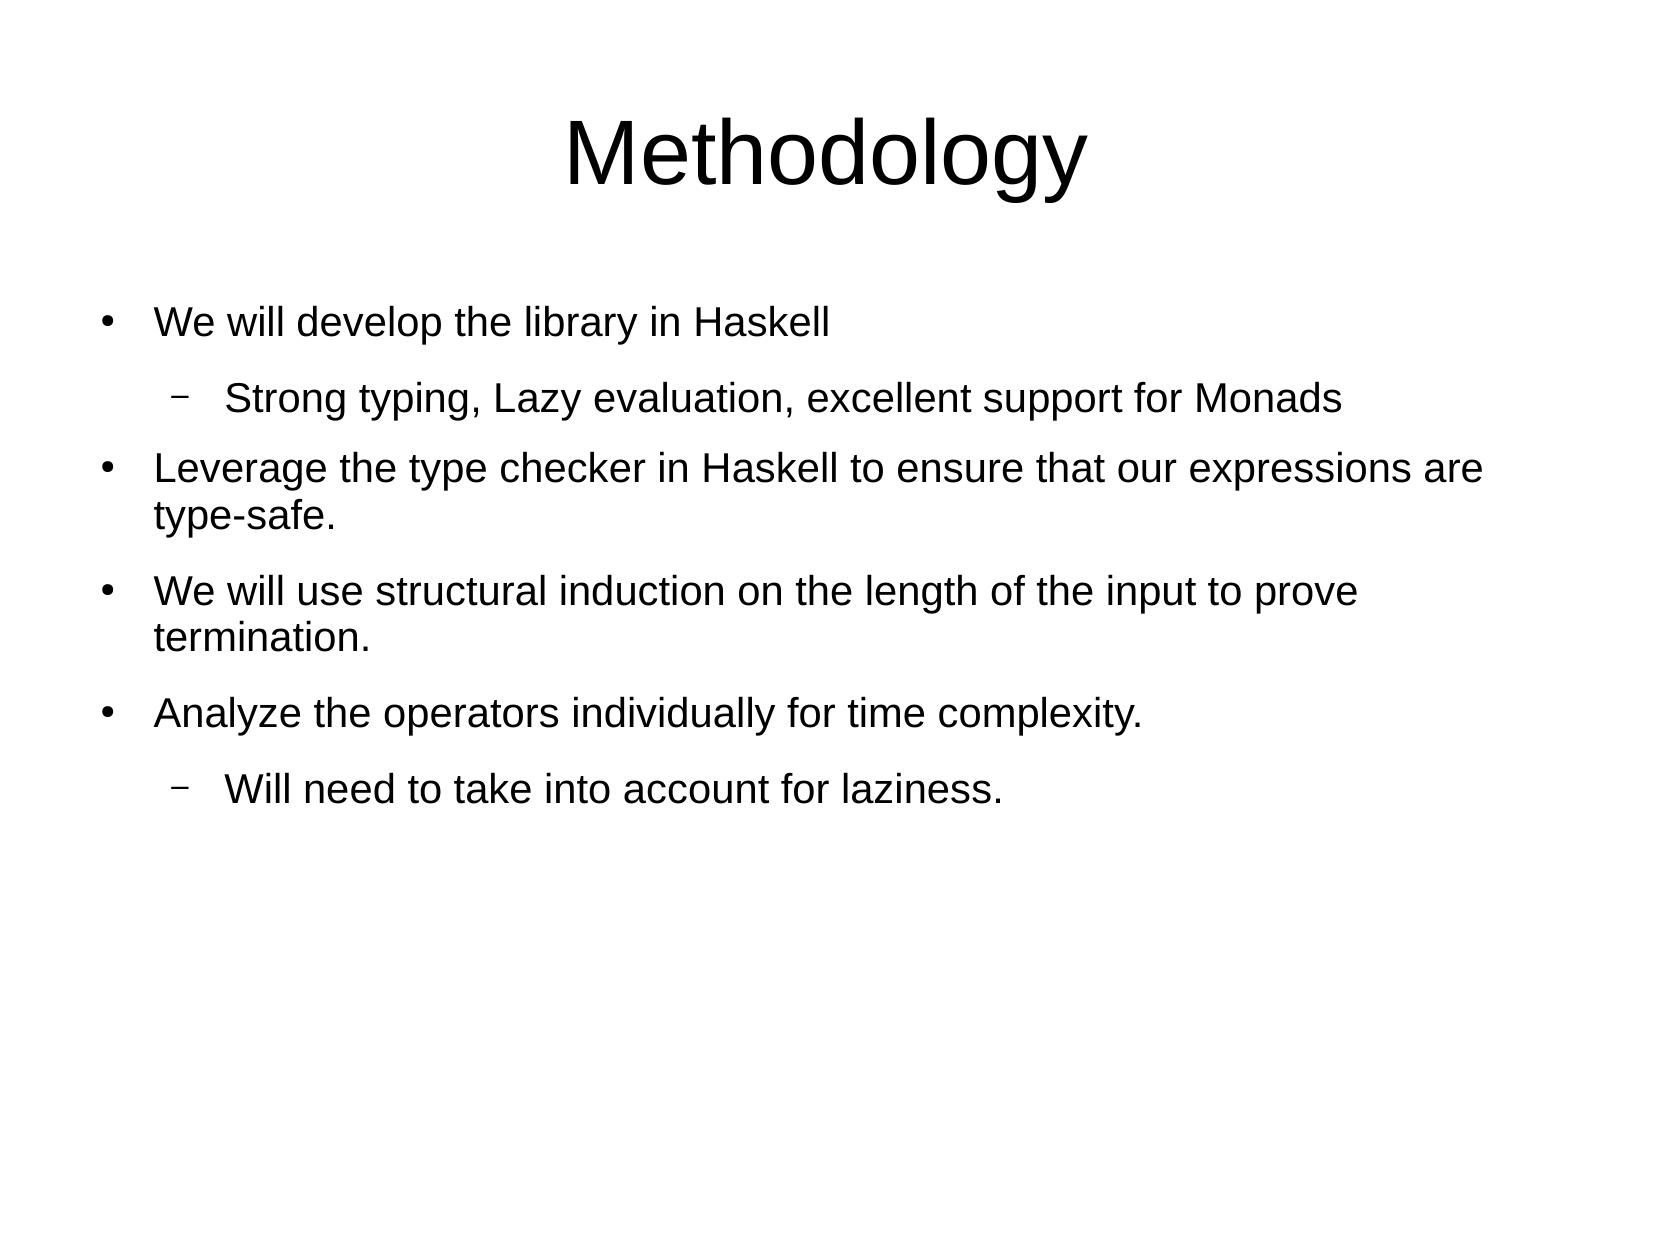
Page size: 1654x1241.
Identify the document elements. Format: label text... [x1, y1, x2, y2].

list We will develop the library in Haskell Strong typing, Lazy evaluation, excellent support for Monads Leverage the type checker in Haskell to ensure that our expressions are type-safe. We will use structural induction on the length of the input to prove termination. Analyze the operators individually for time complexity. Will need to take into account for laziness. [82, 299, 1571, 1019]
title Methodology [82, 49, 1571, 257]
